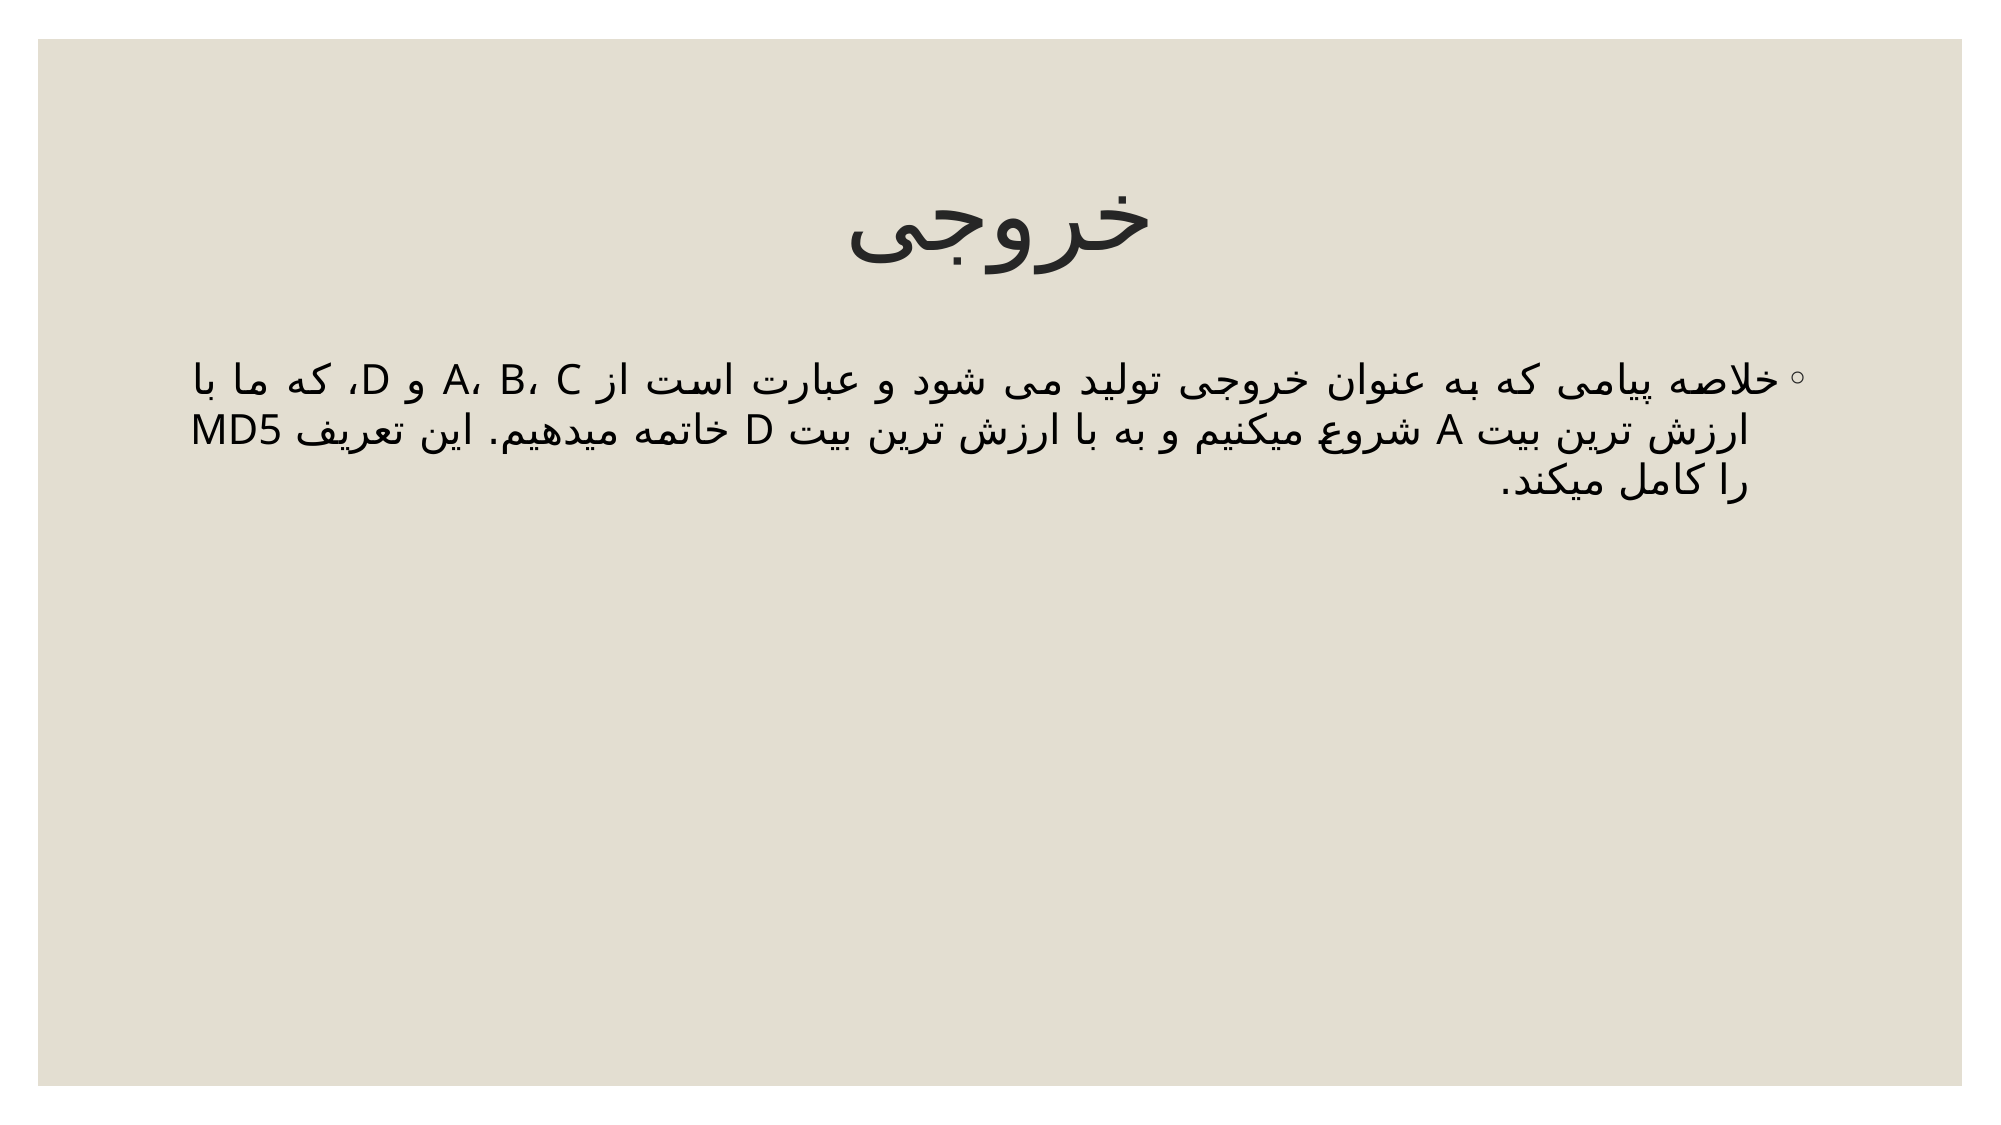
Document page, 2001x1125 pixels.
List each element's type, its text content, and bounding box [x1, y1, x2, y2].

list خلاصه پیامی که به عنوان خروجی تولید می شود و عبارت است از A، B، C و D، که ما با ارزش ترین بیت A شروع می‏کنیم و به با ارزش ترین بیت D خاتمه می‏دهیم. این تعریف MD5 را کامل می‏کند. [174, 345, 1825, 991]
title خروجی [174, 105, 1825, 331]
